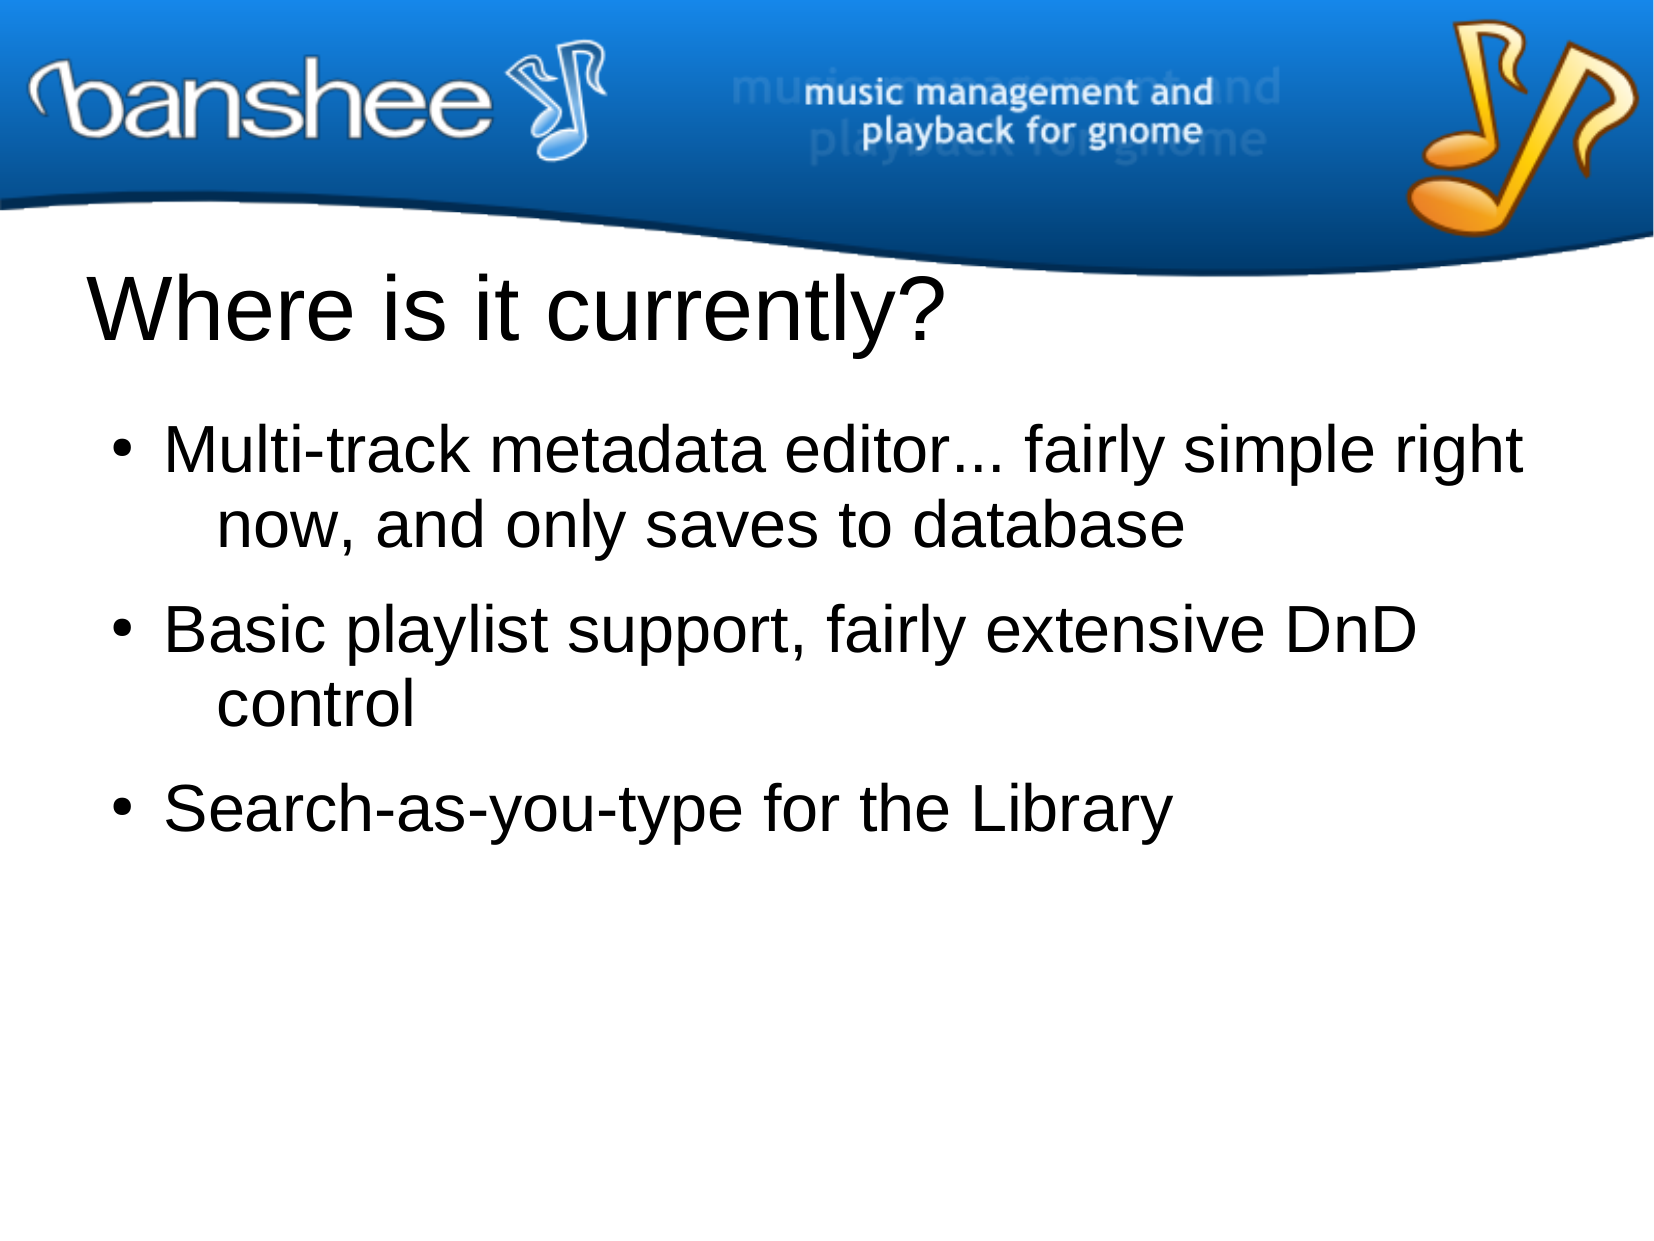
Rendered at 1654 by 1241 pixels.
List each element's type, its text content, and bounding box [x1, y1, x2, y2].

list Multi-track metadata editor... fairly simple right now, and only saves to database Basic playlist support, fairly extensive DnD control Search-as-you-type for the Library [75, 412, 1564, 1231]
picture [0, 0, 1654, 290]
title Where is it currently? [86, 205, 1576, 413]
